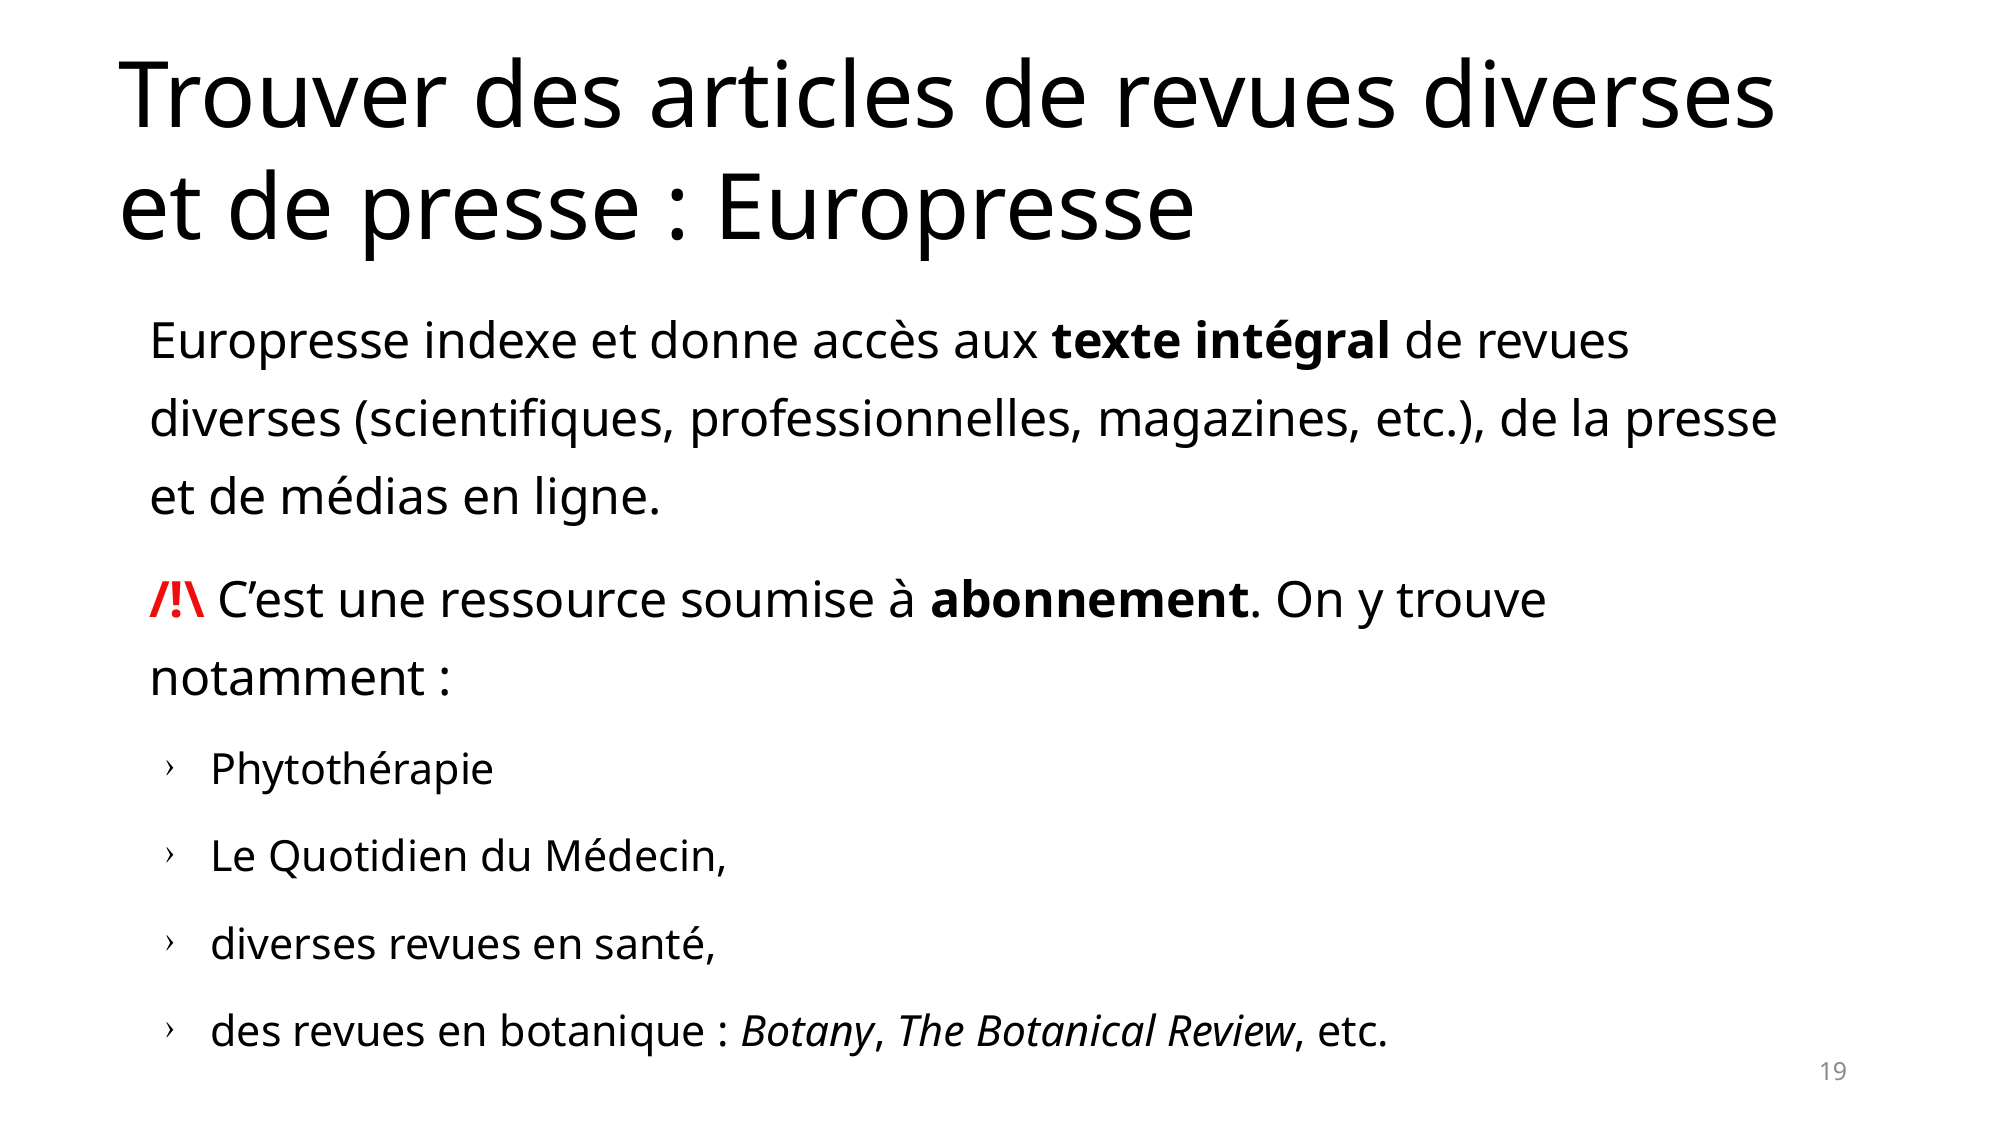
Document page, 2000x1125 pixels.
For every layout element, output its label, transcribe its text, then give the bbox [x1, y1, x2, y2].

list [105, 206, 1979, 1004]
list Europresse indexe et donne accès aux texte intégral de revues diverses (scientifiques, professionnelles, magazines, etc.), de la presse et de médias en ligne. /!\ C’est une ressource soumise à abonnement. On y trouve notamment : Phytothérapie Le Quotidien du Médecin, diverses revues en santé, des revues en botanique : Botany, The Botanical Review, etc. [88, 295, 1814, 1063]
title Trouver des articles de revues diverses et de presse : Europresse [118, 0, 1843, 206]
